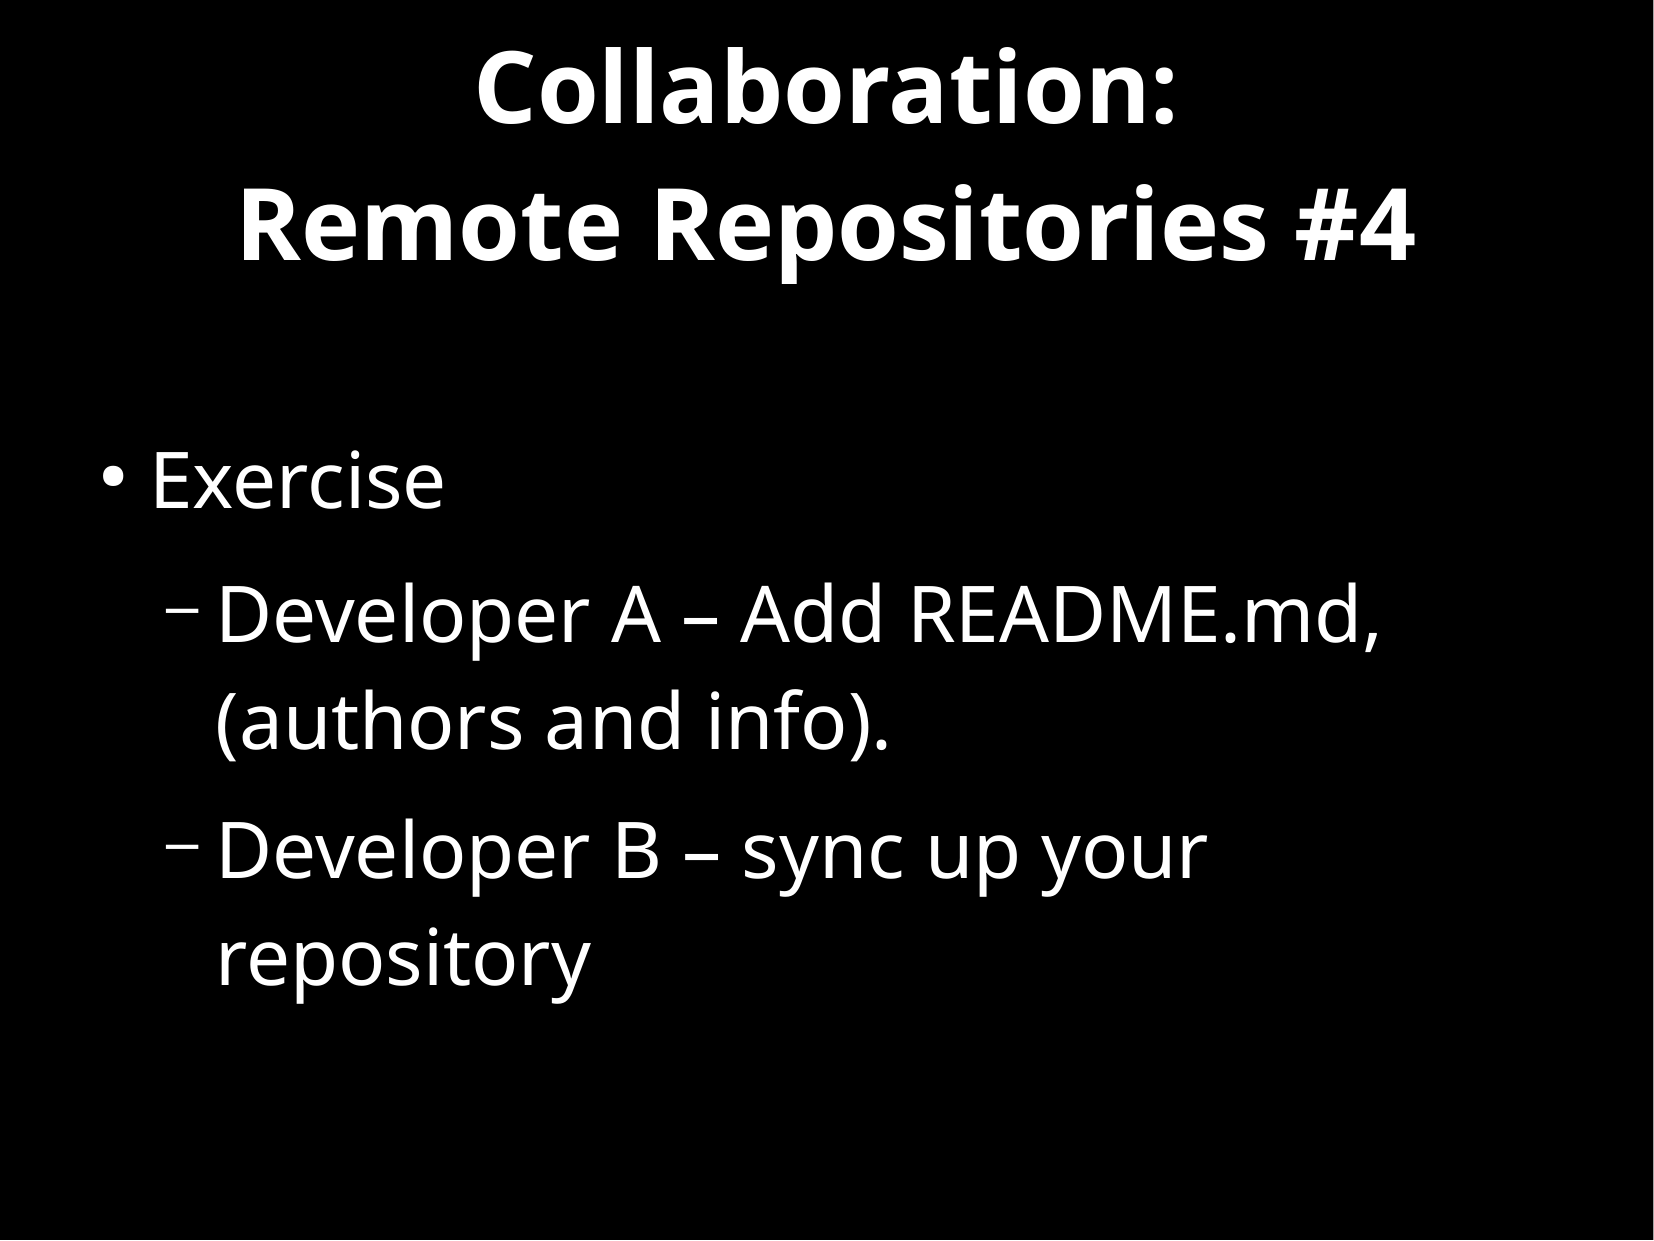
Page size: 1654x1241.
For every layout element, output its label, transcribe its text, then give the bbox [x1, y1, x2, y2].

list Exercise Developer A – Add README.md, (authors and info). Developer B – sync up your repository [82, 290, 1571, 1010]
title Collaboration: Remote Repositories #4 [82, 26, 1571, 280]
